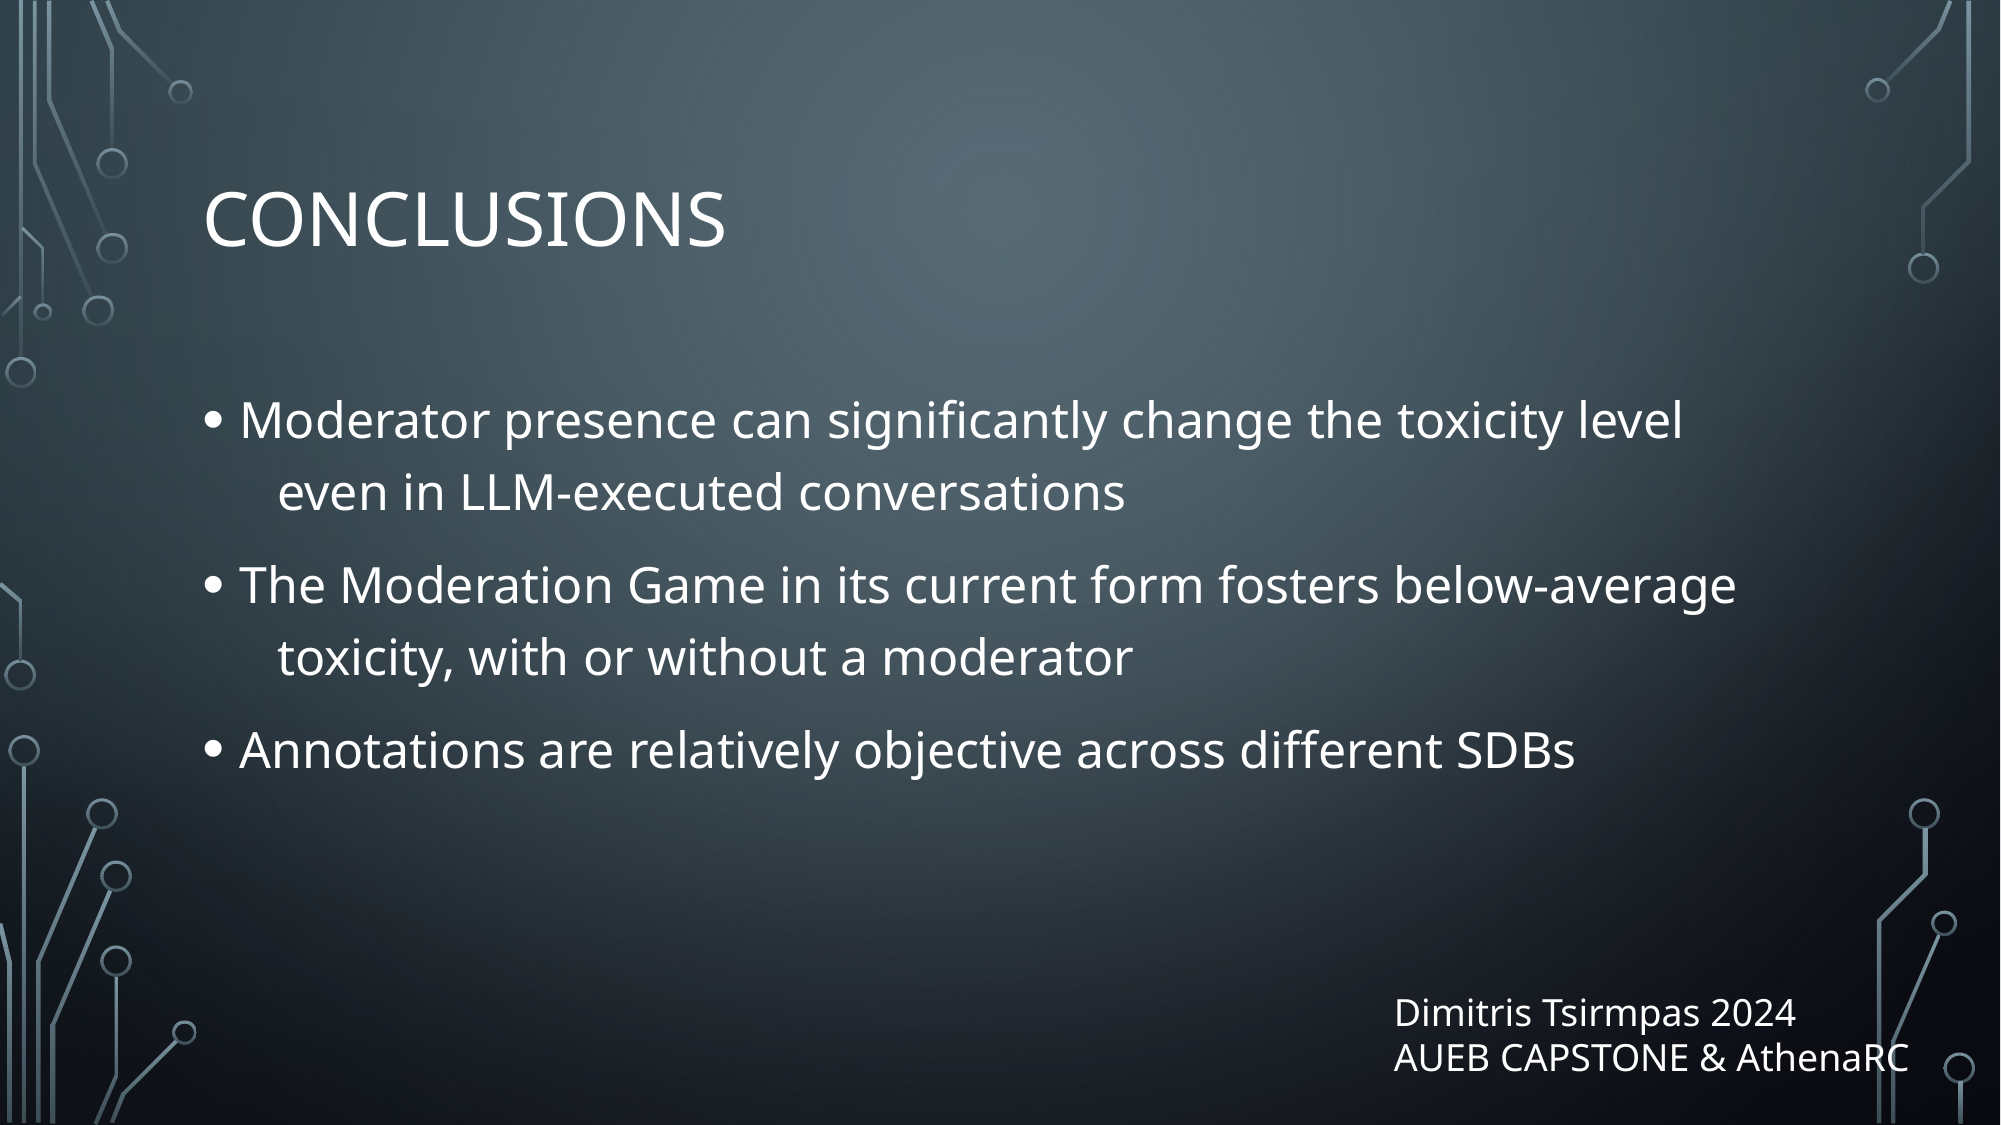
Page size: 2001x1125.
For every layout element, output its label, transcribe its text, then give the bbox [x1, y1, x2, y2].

title Conclusions [187, 101, 1813, 344]
list Moderator presence can significantly change the toxicity level even in LLM-executed conversations The Moderation Game in its current form fosters below-average toxicity, with or without a moderator Annotations are relatively objective across different SDBs [187, 369, 1813, 951]
text_box Dimitris Tsirmpas 2024 AUEB CAPSTONE & AthenaRC [1378, 981, 2000, 1088]
